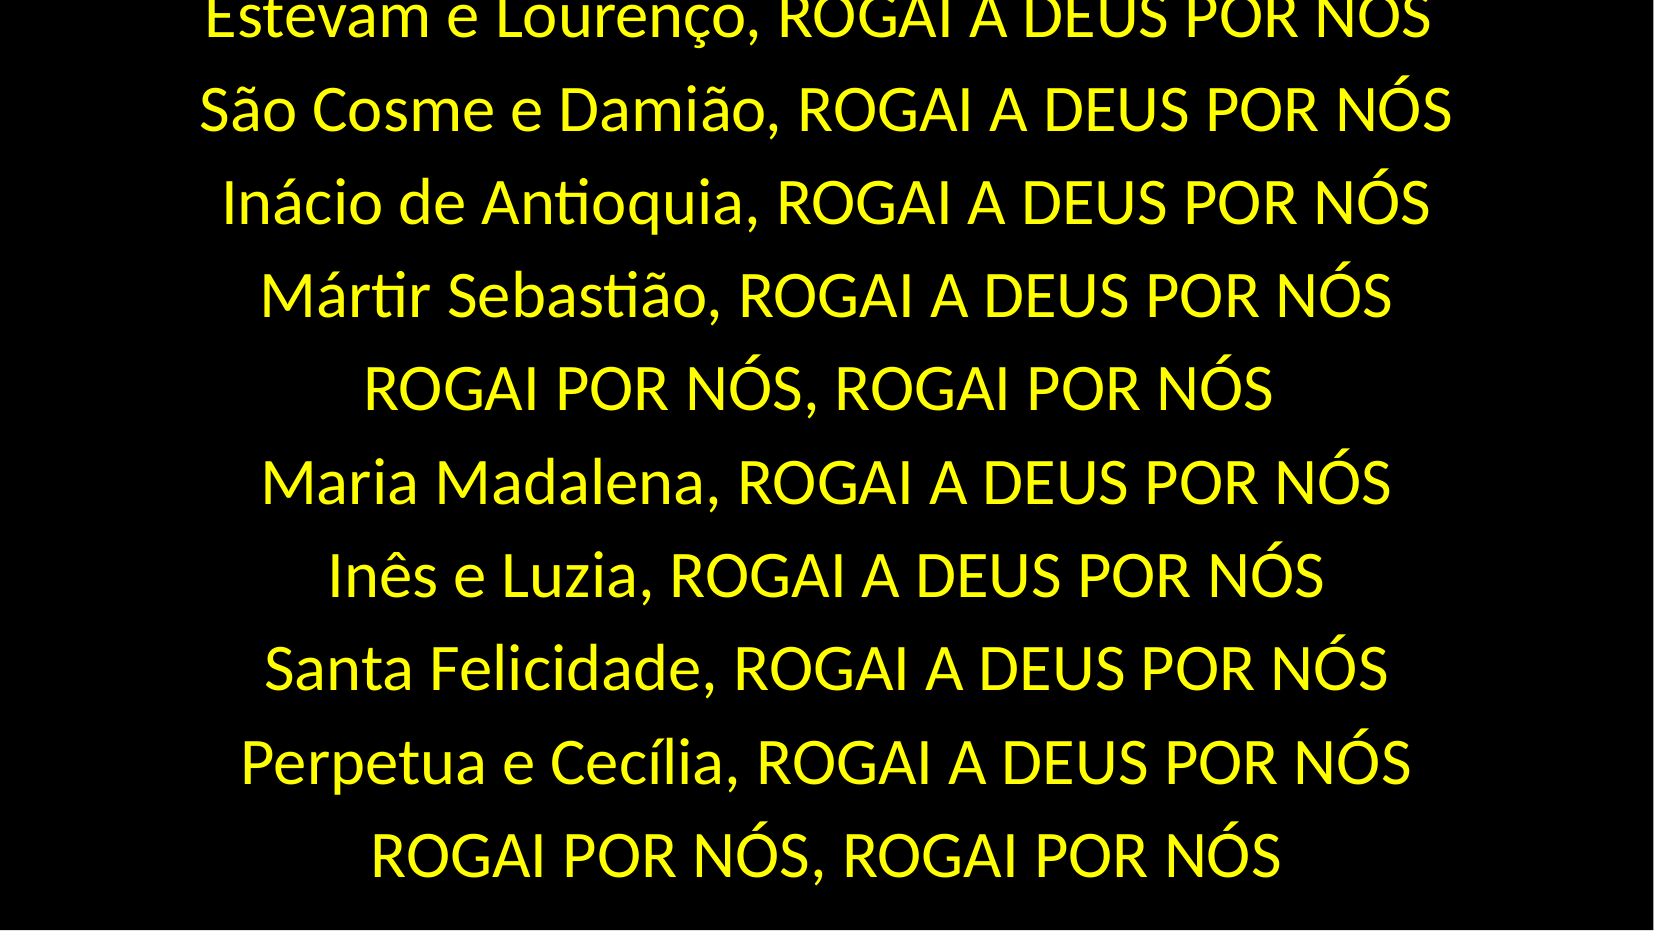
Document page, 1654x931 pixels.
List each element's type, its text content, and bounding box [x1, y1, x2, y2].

subtitle Estevam e Lourenço, ROGAI A DEUS POR NÓS São Cosme e Damião, ROGAI A DEUS POR NÓS Inácio de Antioquia, ROGAI A DEUS POR NÓS Mártir Sebastião, ROGAI A DEUS POR NÓS ROGAI POR NÓS, ROGAI POR NÓS Maria Madalena, ROGAI A DEUS POR NÓS Inês e Luzia, ROGAI A DEUS POR NÓS Santa Felicidade, ROGAI A DEUS POR NÓS Perpetua e Cecília, ROGAI A DEUS POR NÓS ROGAI POR NÓS, ROGAI POR NÓS [0, 0, 1654, 931]
